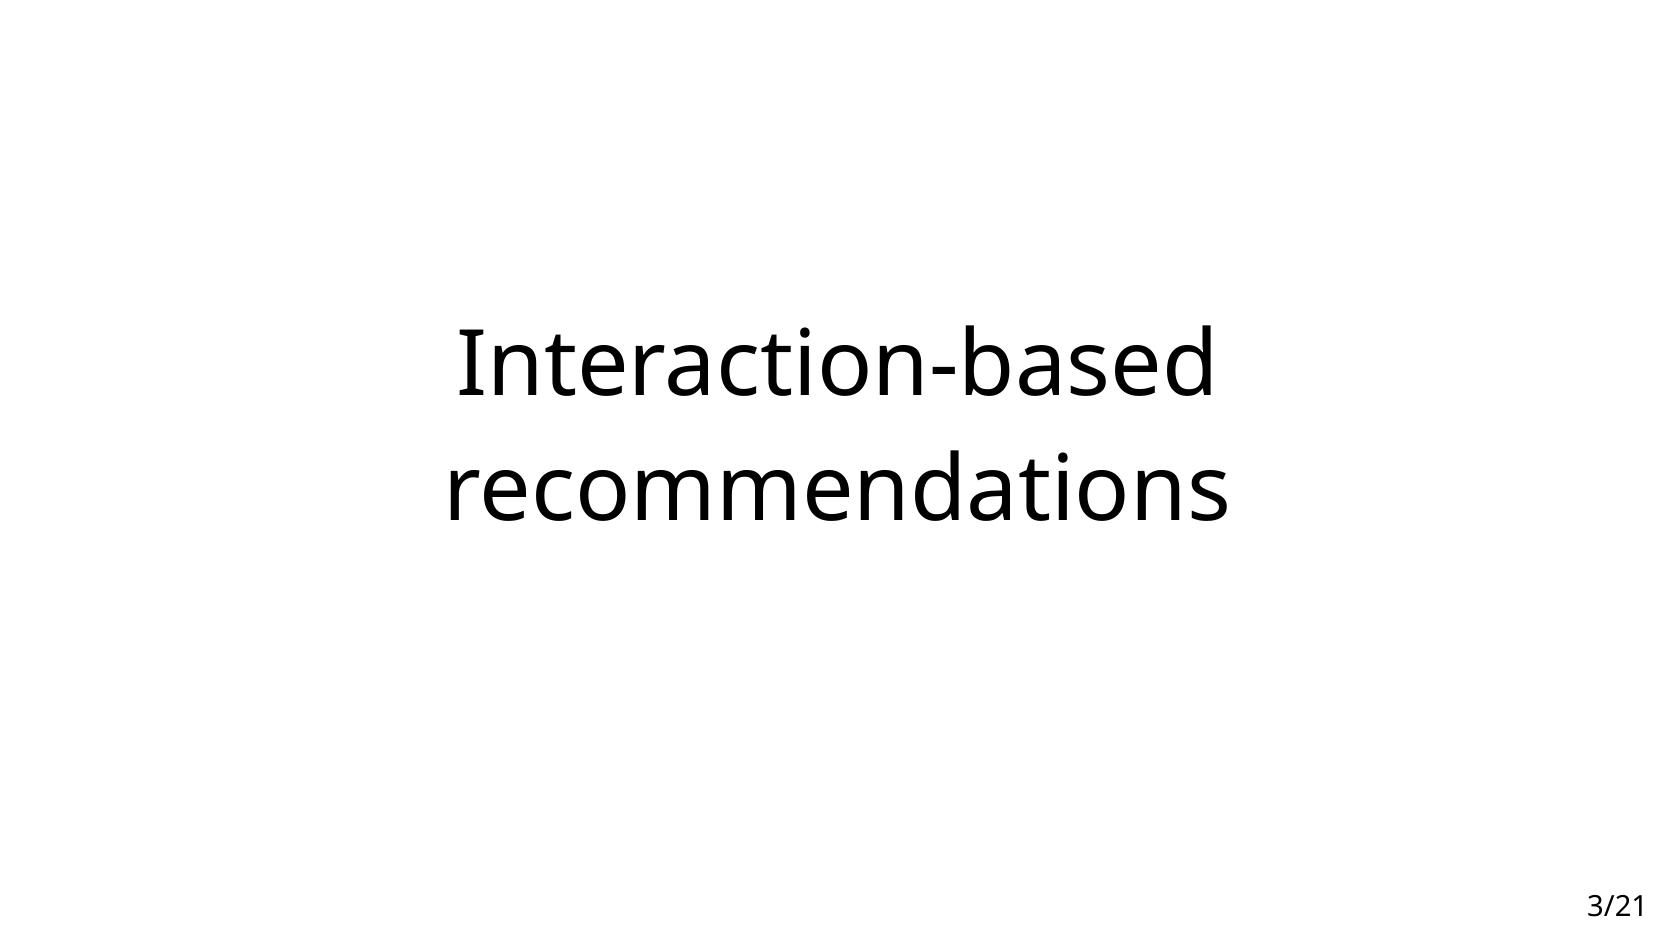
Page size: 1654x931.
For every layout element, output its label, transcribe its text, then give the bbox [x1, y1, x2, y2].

title Interaction-based recommendations [93, 345, 1582, 501]
